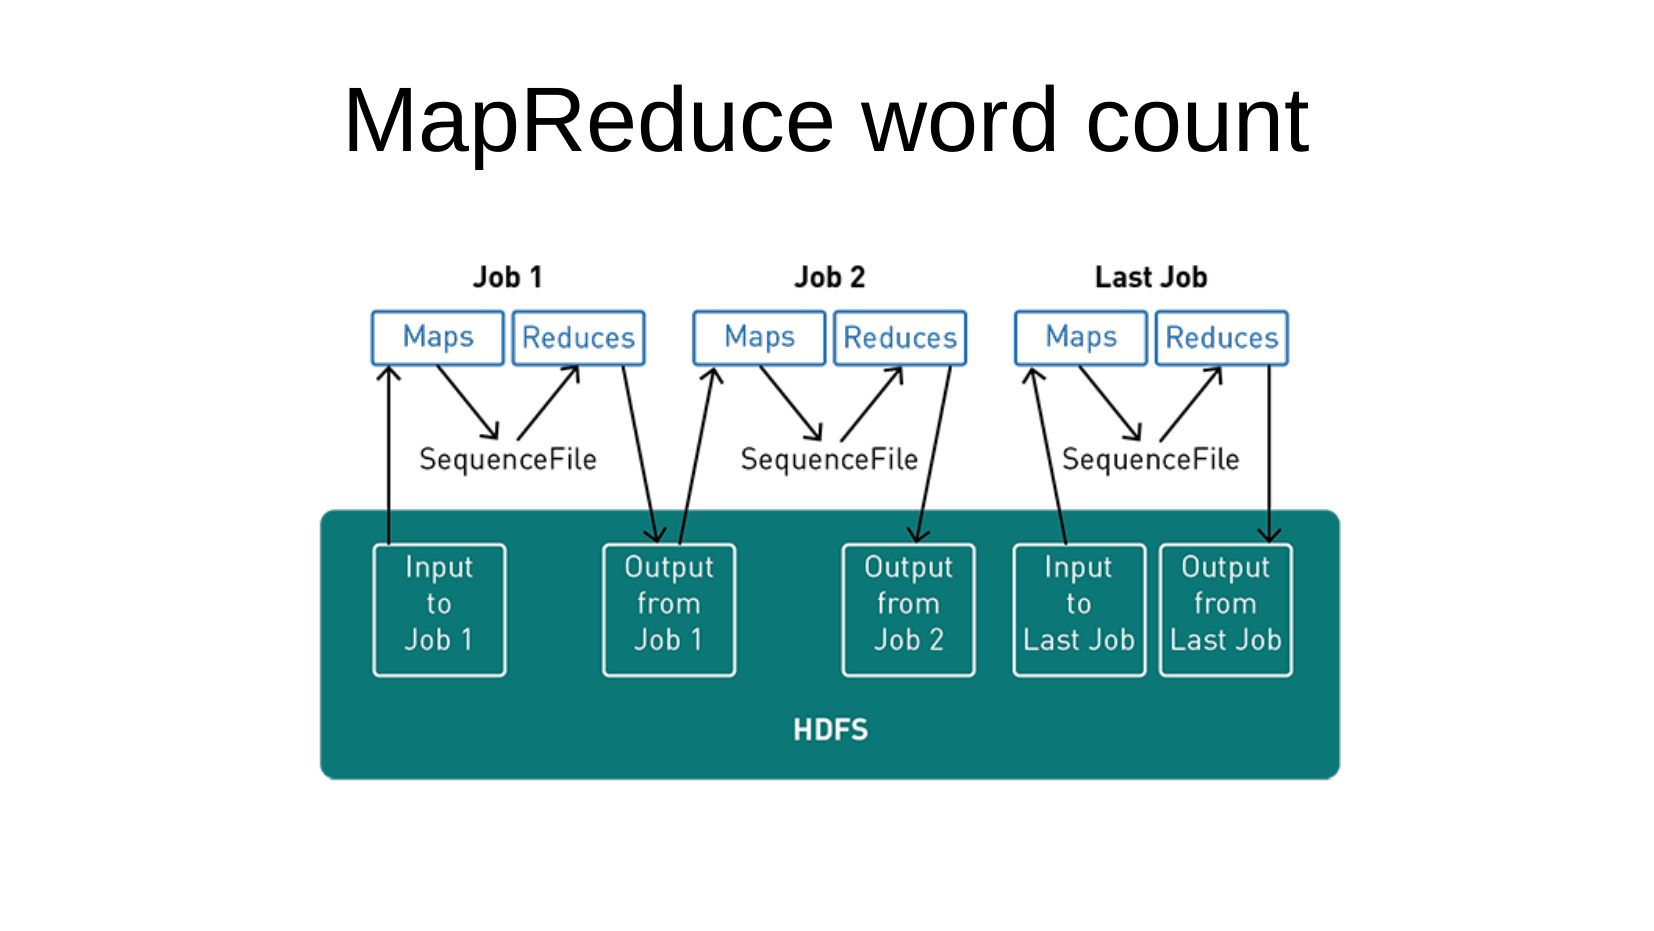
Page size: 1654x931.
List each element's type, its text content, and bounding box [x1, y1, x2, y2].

text_box MapReduce word count [82, 37, 1571, 193]
picture [300, 225, 1363, 824]
